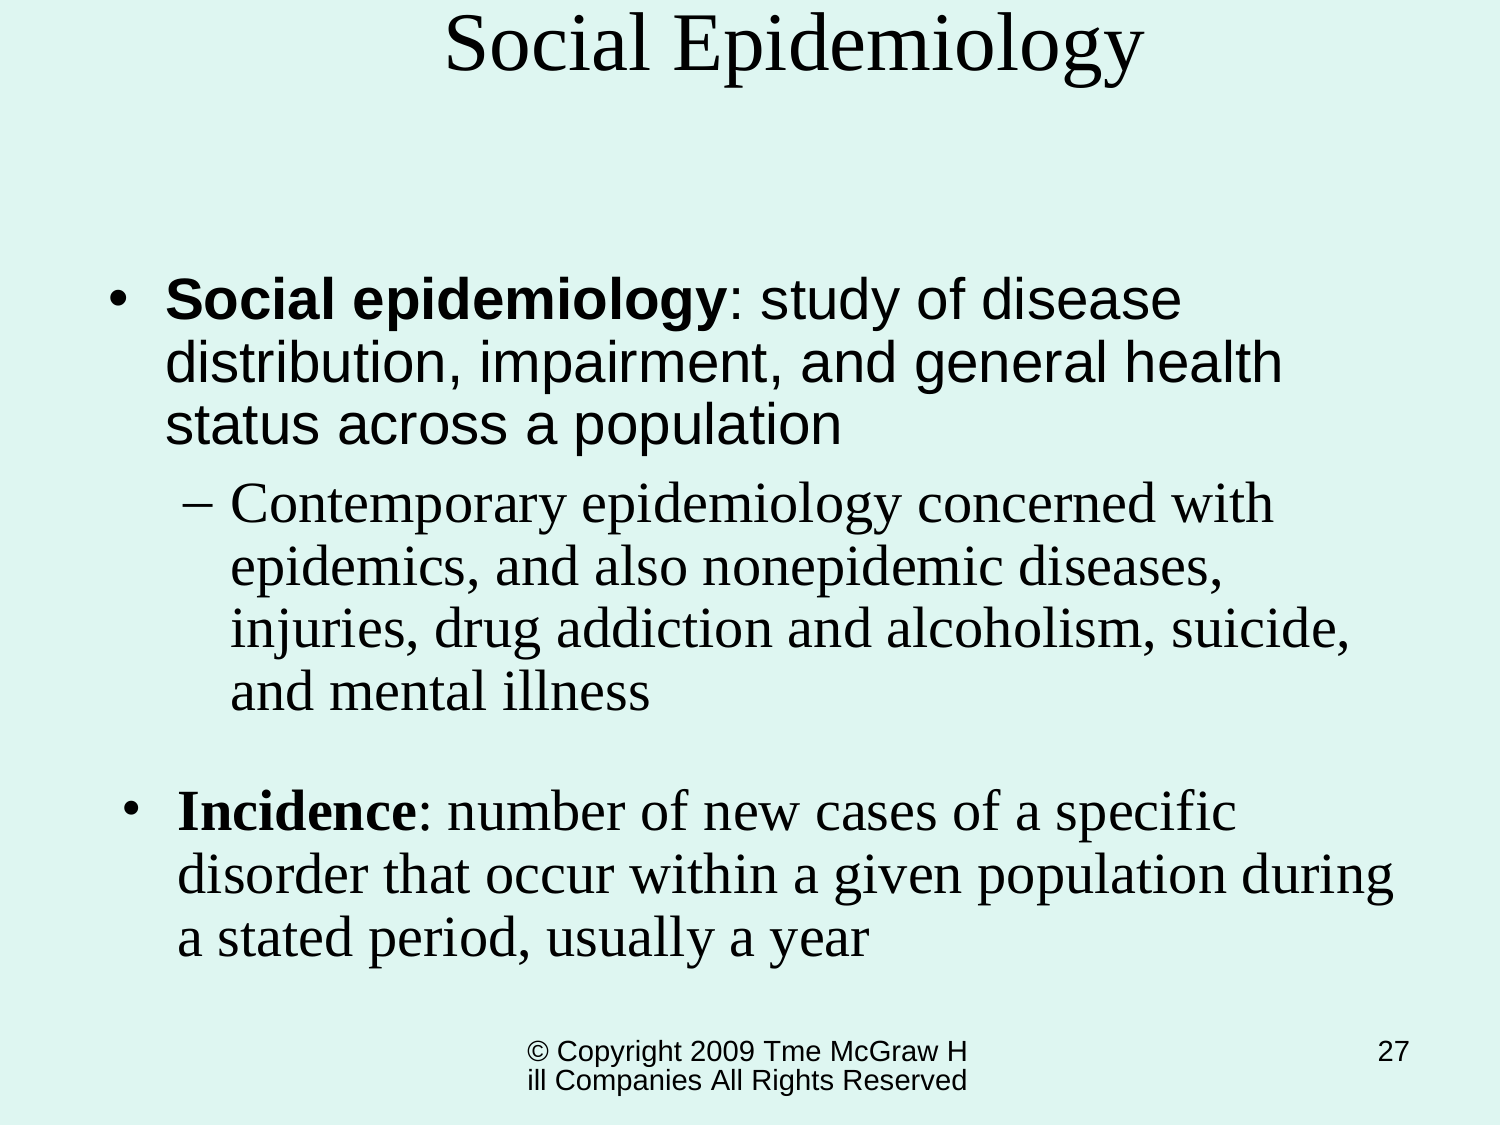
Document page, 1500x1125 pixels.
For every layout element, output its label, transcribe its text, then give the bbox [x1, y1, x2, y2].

text_box Incidence: number of new cases of a specific disorder that occur within a given population during a stated period, usually a year [106, 772, 1445, 1125]
text_box Social epidemiology: study of disease distribution, impairment, and general health status across a population Contemporary epidemiology concerned with epidemics, and also nonepidemic diseases, injuries, drug addiction and alcoholism, suicide, and mental illness [94, 261, 1409, 899]
title Social Epidemiology [89, 0, 1500, 174]
